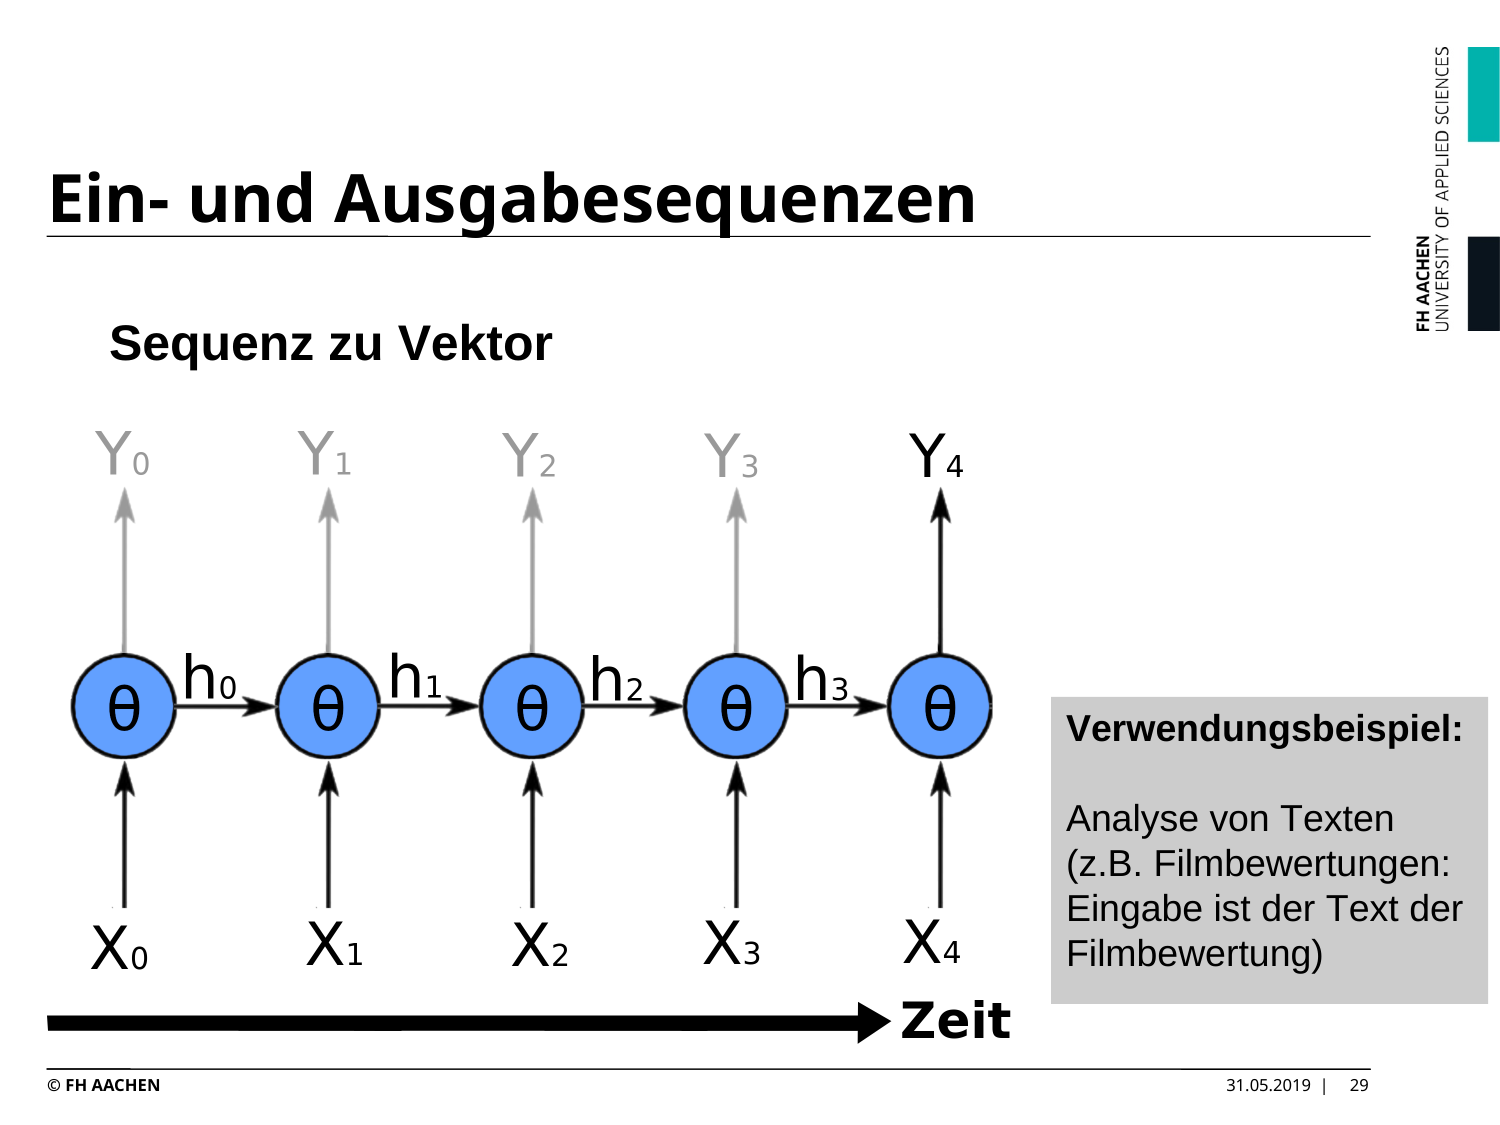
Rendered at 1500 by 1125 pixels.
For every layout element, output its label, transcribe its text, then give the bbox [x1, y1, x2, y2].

text_box Sequenz zu Vektor [94, 303, 569, 354]
text_box Verwendungsbeispiel: Analyse von Texten (z.B. Filmbewertungen: Eingabe ist der Text der Filmbewertung) [1051, 696, 1489, 1004]
picture [1404, 47, 1500, 331]
picture [47, 354, 1024, 1044]
title Ein- und Ausgabesequenzen [47, 153, 1371, 237]
